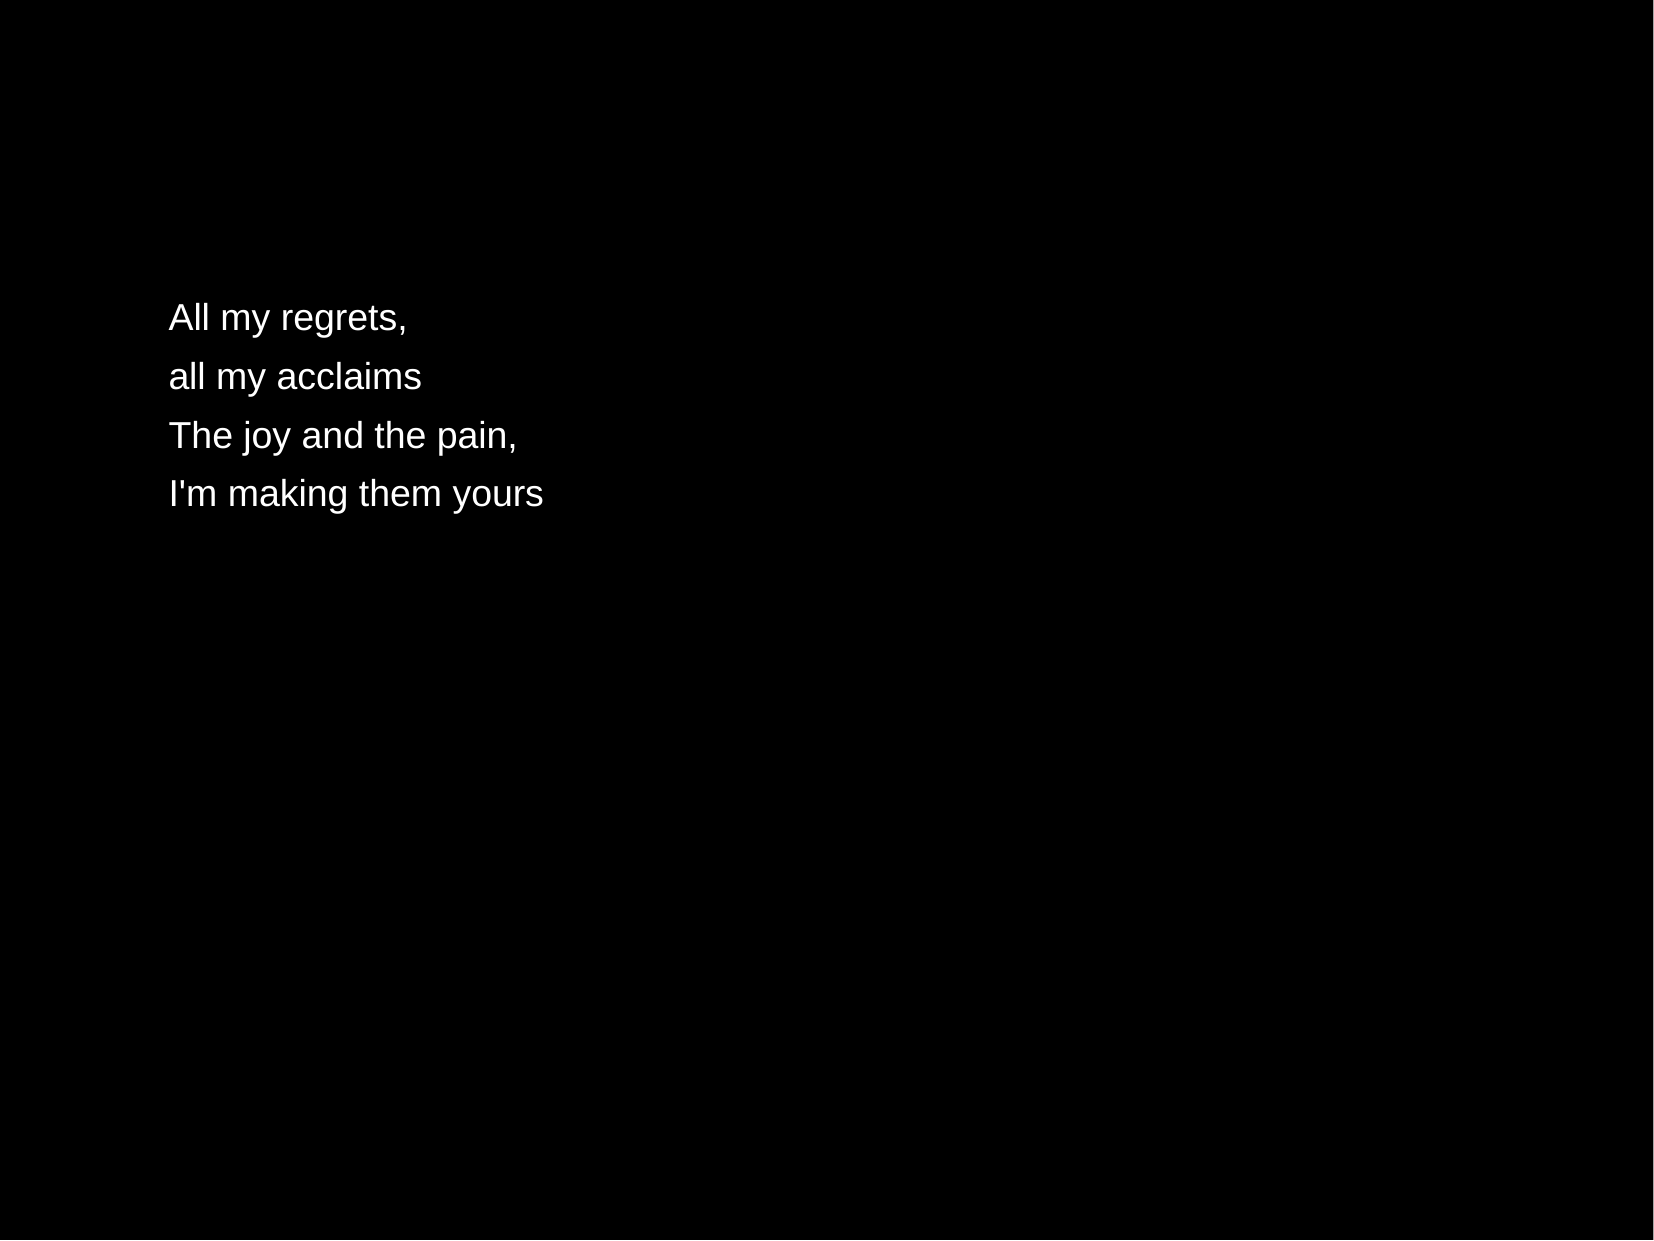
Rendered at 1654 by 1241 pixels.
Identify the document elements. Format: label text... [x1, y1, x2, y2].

list All my regrets, all my acclaims The joy and the pain, I'm making them yours [82, 289, 1571, 937]
